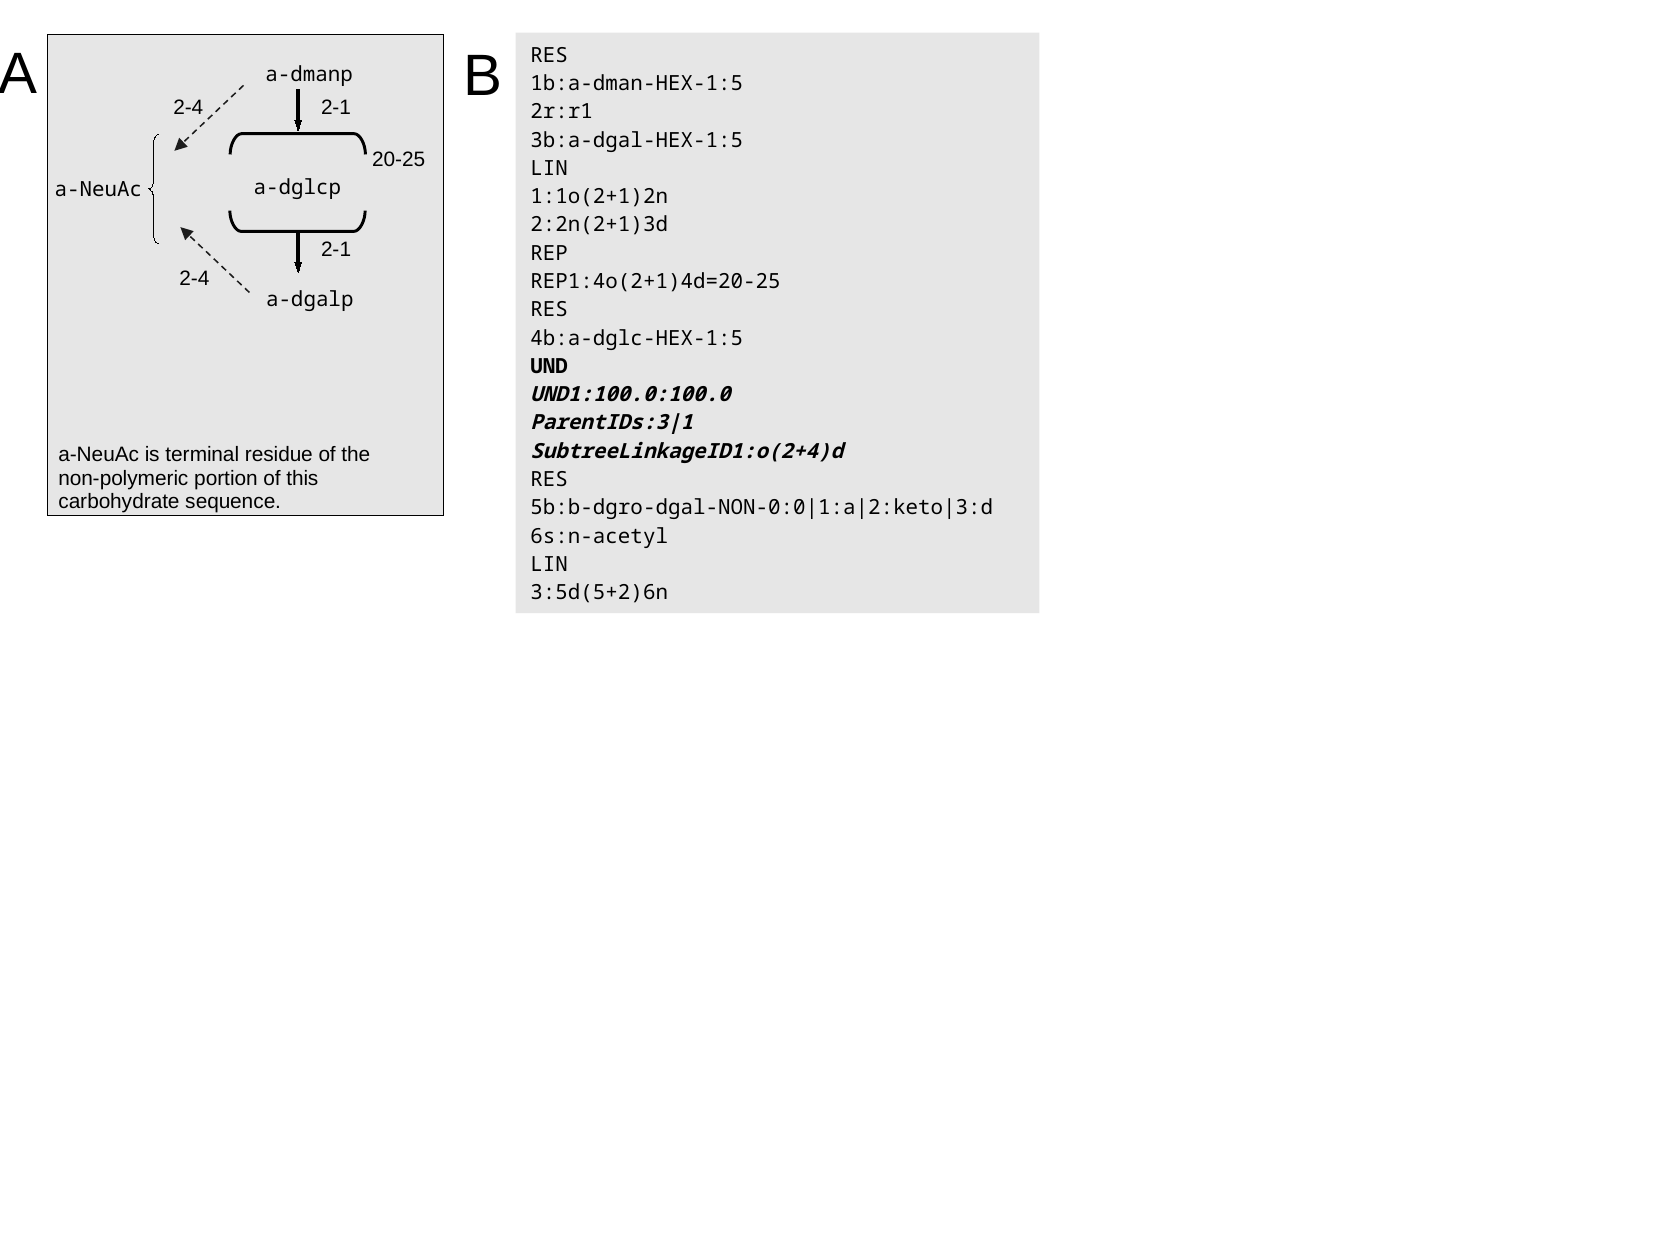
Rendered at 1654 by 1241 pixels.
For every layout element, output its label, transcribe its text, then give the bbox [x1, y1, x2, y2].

text_box 2-1 [306, 230, 366, 269]
text_box a-NeuAc is terminal residue of the non-polymeric portion of this carbohydrate sequence. [43, 435, 387, 521]
text_box a-dmanp [250, 52, 448, 91]
text_box 2-4 [164, 259, 225, 298]
text_box 2-4 [158, 88, 219, 127]
text_box RES 1b:a-dman-HEX-1:5 2r:r1 3b:a-dgal-HEX-1:5 LIN 1:1o(2+1)2n 2:2n(2+1)3d REP REP1:4o(2+1)4d=20-25 RES 4b:a-dglc-HEX-1:5 UND UND1:100.0:100.0 ParentIDs:3|1 SubtreeLinkageID1:o(2+4)d RES 5b:b-dgro-dgal-NON-0:0|1:a|2:keto|3:d 6s:n-acetyl LIN 3:5d(5+2)6n [515, 32, 1040, 518]
text_box a-NeuAc [39, 166, 159, 206]
text_box [47, 34, 444, 516]
text_box A [0, 33, 53, 114]
text_box 20-25 [357, 140, 440, 179]
text_box 2-1 [306, 88, 366, 127]
text_box B [448, 35, 518, 116]
text_box a-dgalp [251, 277, 391, 316]
text_box a-dglcp [238, 164, 444, 203]
